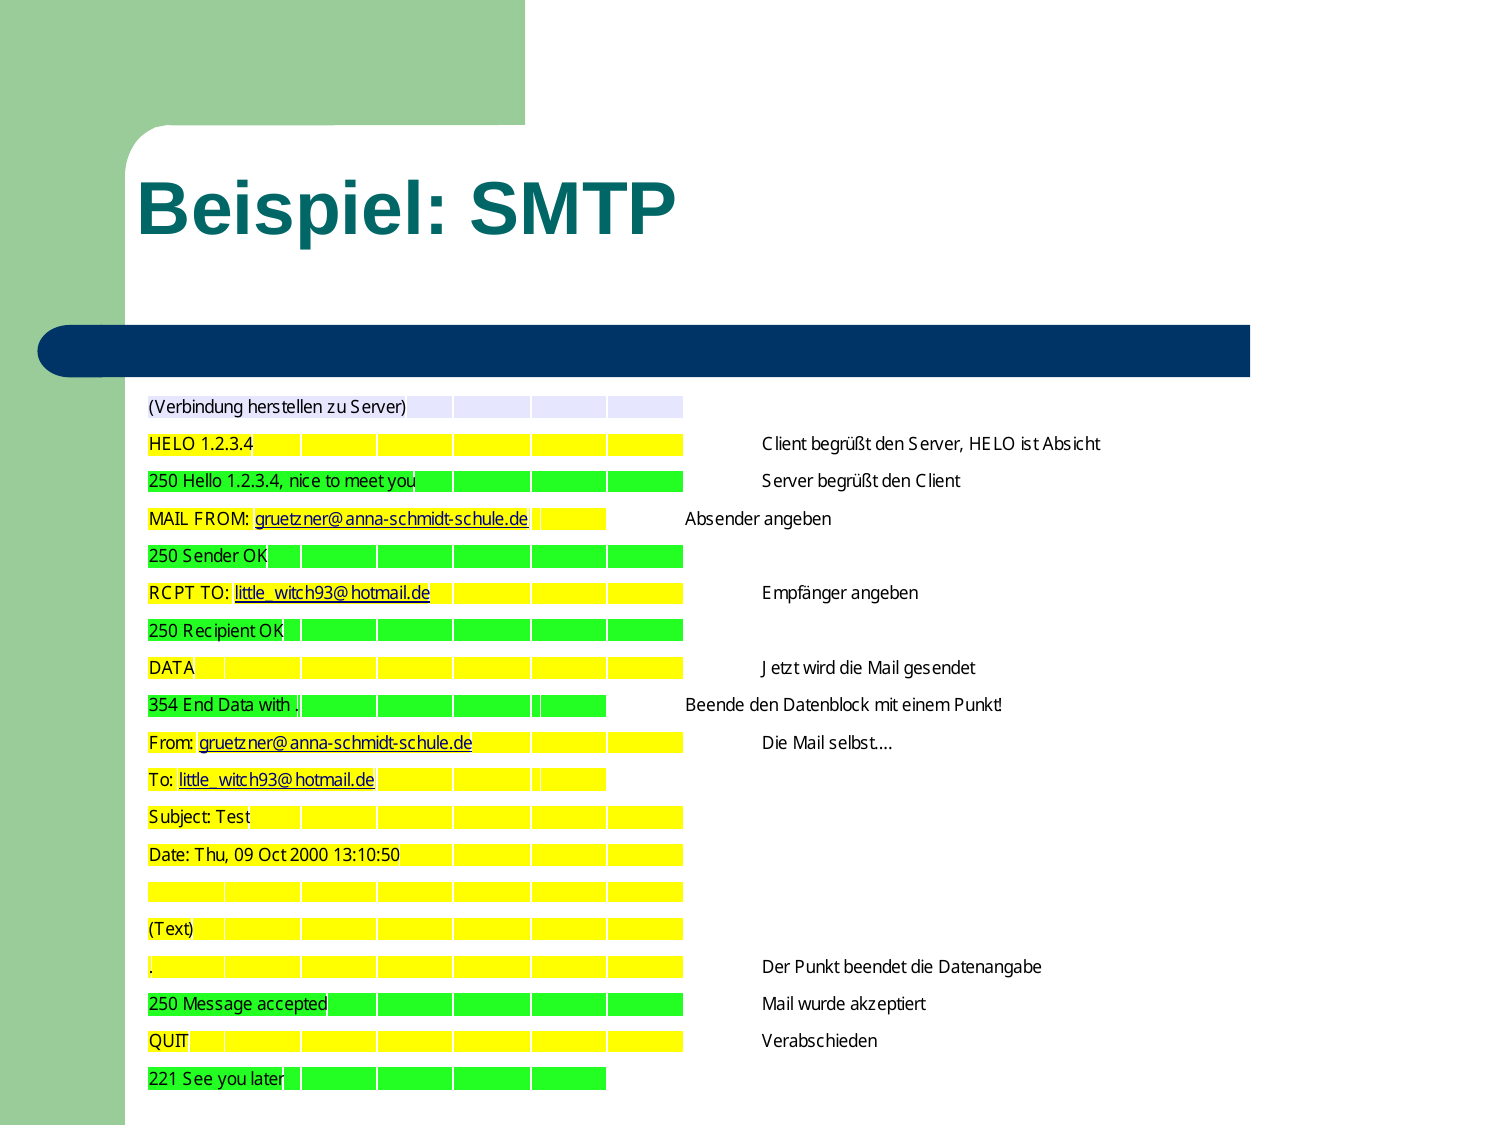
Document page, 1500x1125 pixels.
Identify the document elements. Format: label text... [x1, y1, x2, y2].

chart [147, 383, 1453, 1102]
title Beispiel: SMTP [136, 123, 1414, 301]
